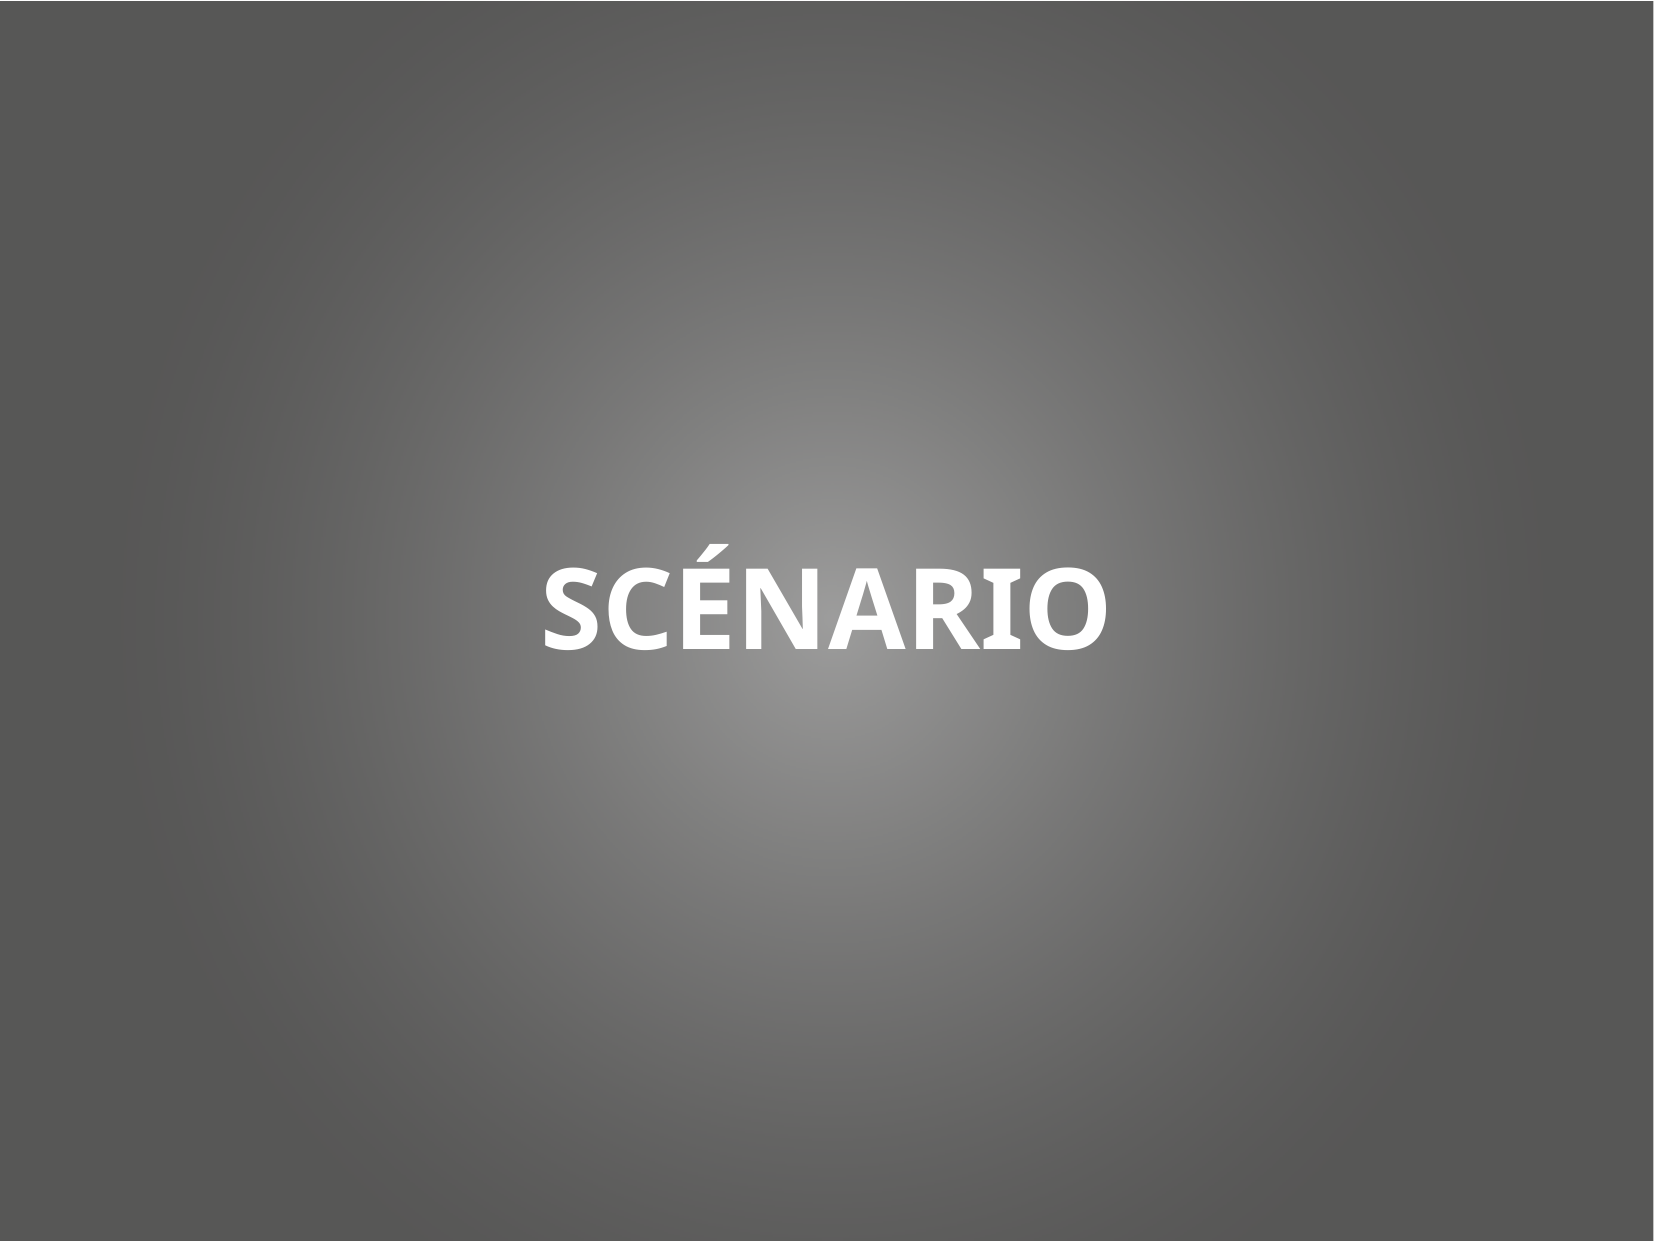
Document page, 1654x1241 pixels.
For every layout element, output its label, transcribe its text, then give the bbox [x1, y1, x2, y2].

picture [0, 1, 1654, 1241]
title SCÉNARIO [82, 501, 1571, 710]
